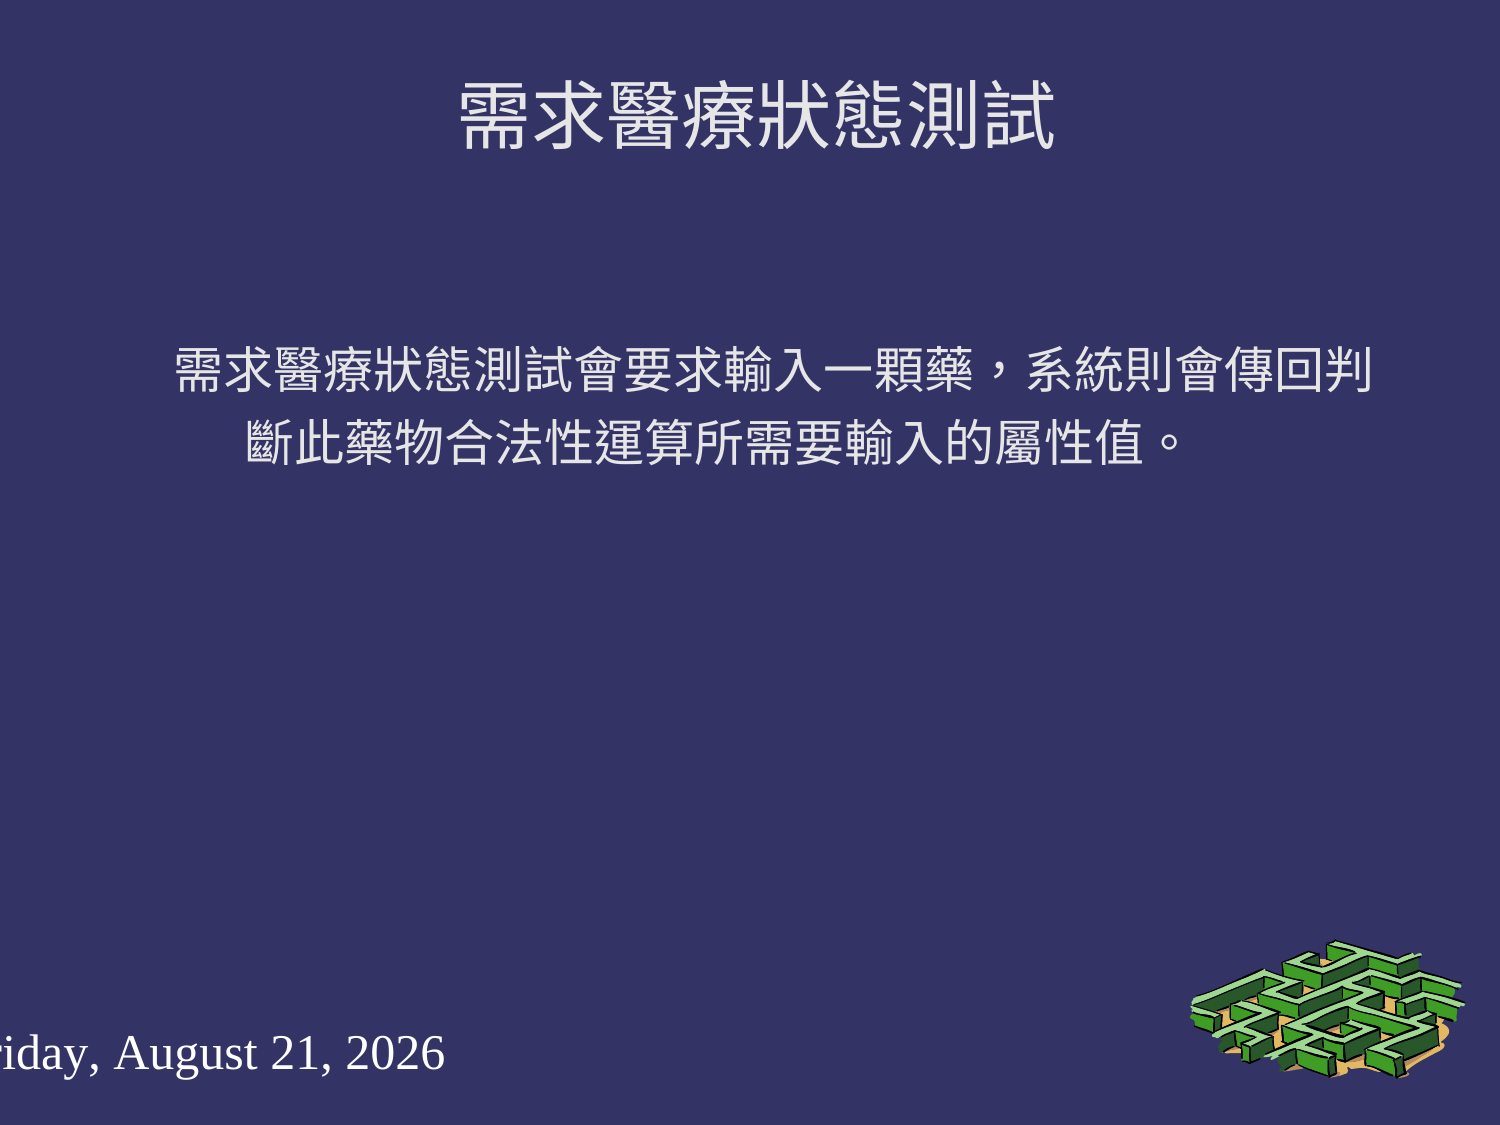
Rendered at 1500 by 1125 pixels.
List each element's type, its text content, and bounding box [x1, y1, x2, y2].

title 需求醫療狀態測試 [110, 24, 1392, 198]
list 需求醫療狀態測試會要求輸入一顆藥，系統則會傳回判斷此藥物合法性運算所需要輸入的屬性值。 [161, 330, 1424, 1025]
